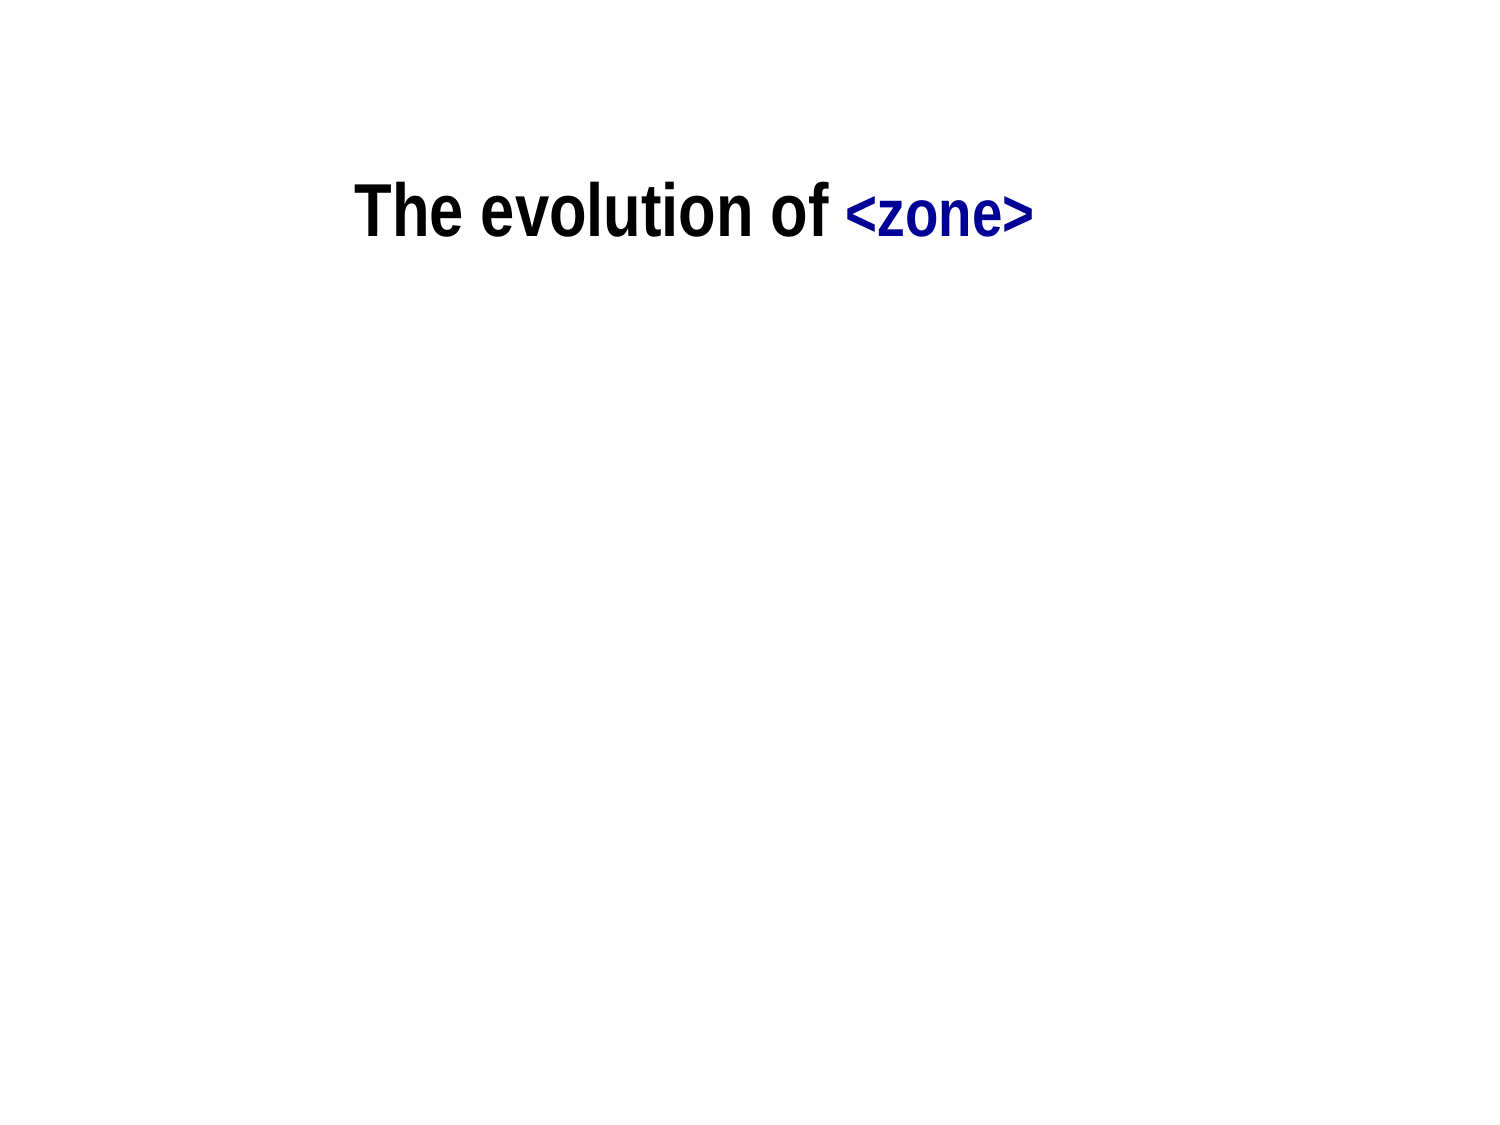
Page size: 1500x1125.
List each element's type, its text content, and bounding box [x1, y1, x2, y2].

title The evolution of <zone> [181, 115, 1209, 304]
